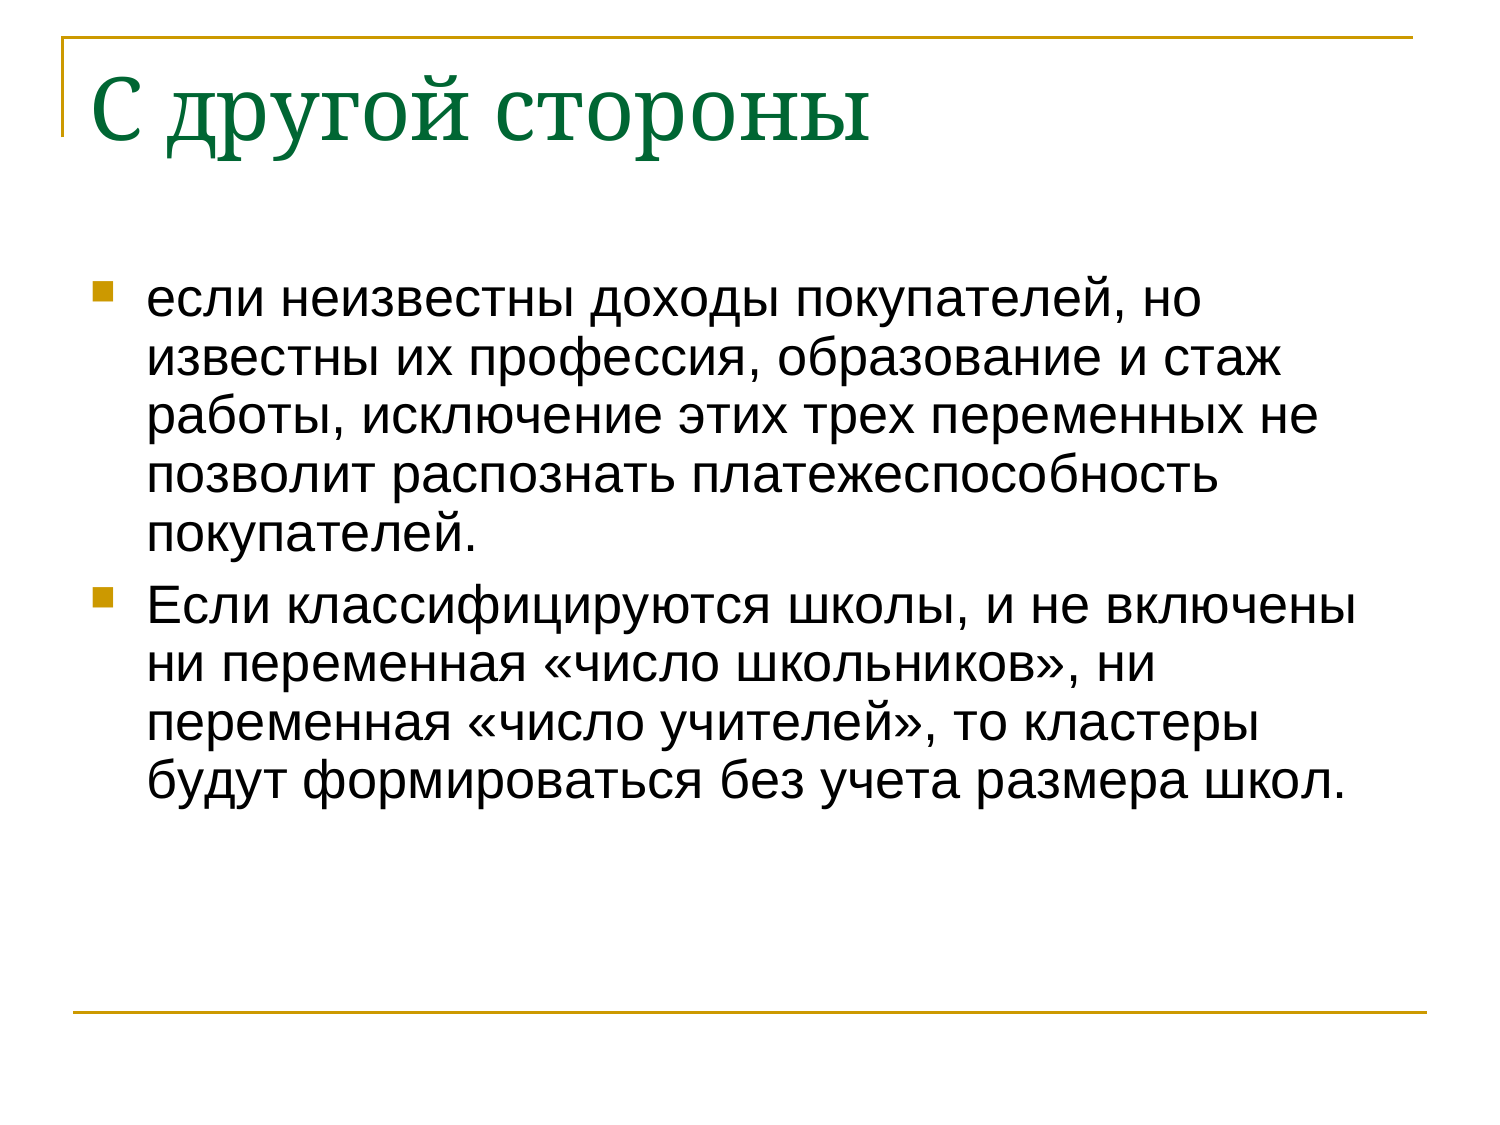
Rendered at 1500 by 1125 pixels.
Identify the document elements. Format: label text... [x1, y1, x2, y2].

list если неизвестны доходы покупателей, но известны их профессия, образование и стаж работы, исключение этих трех переменных не позволит распознать платежеспособность покупателей. Если классифицируются школы, и не включены ни переменная «число школьников», ни переменная «число учителей», то кластеры будут формироваться без учета размера школ. [75, 262, 1426, 1006]
title С другой стороны [75, 45, 1426, 233]
